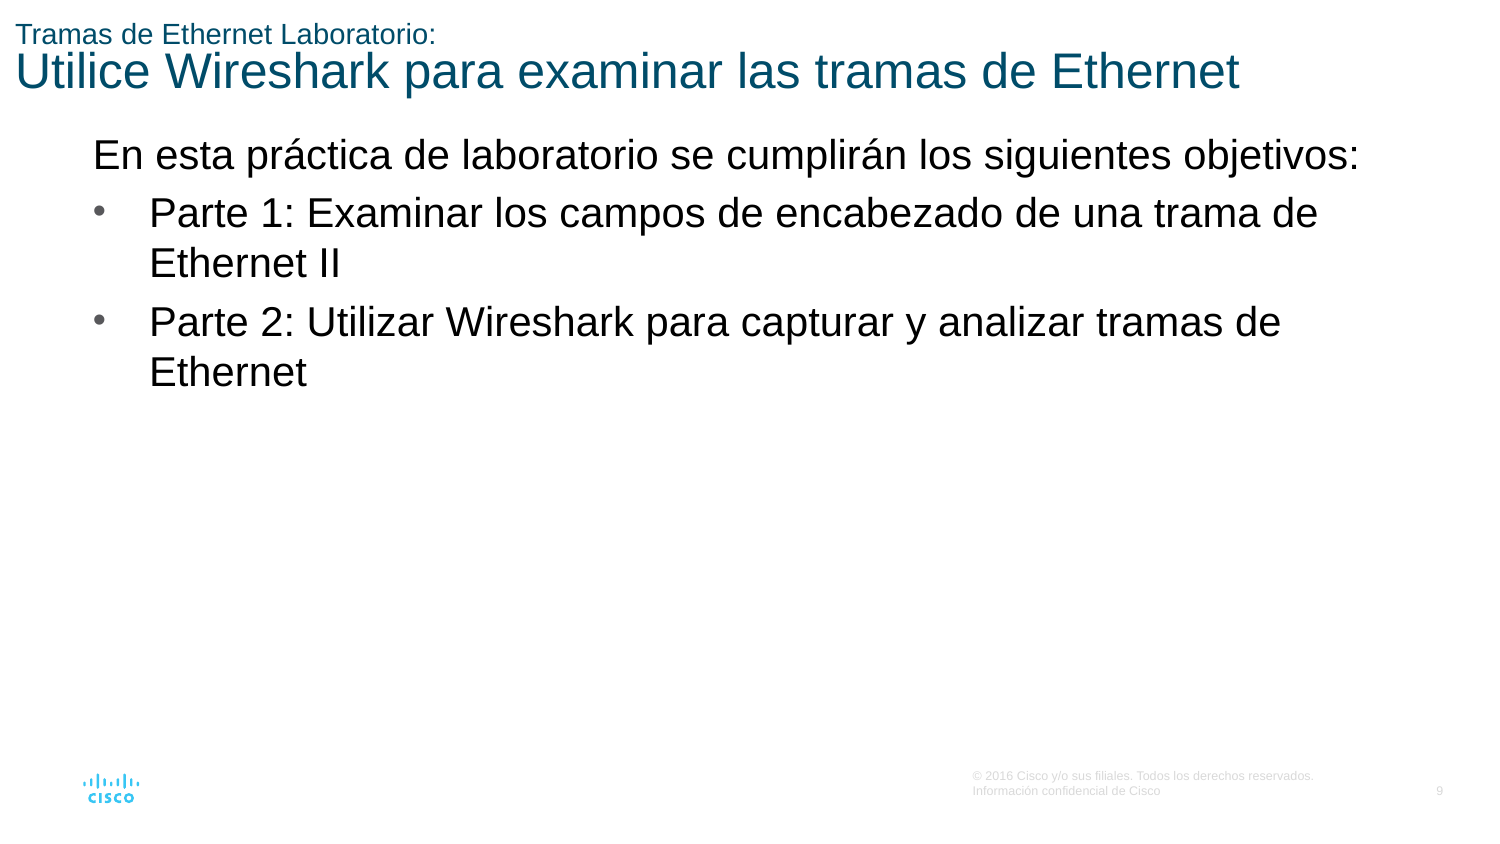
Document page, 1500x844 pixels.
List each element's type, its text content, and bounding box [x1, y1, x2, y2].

title Tramas de Ethernet Laboratorio: Utilice Wireshark para examinar las tramas de Ethernet [0, 0, 1369, 121]
list En esta práctica de laboratorio se cumplirán los siguientes objetivos: Parte 1: Examinar los campos de encabezado de una trama de Ethernet II Parte 2: Utilizar Wireshark para capturar y analizar tramas de Ethernet [77, 120, 1437, 726]
